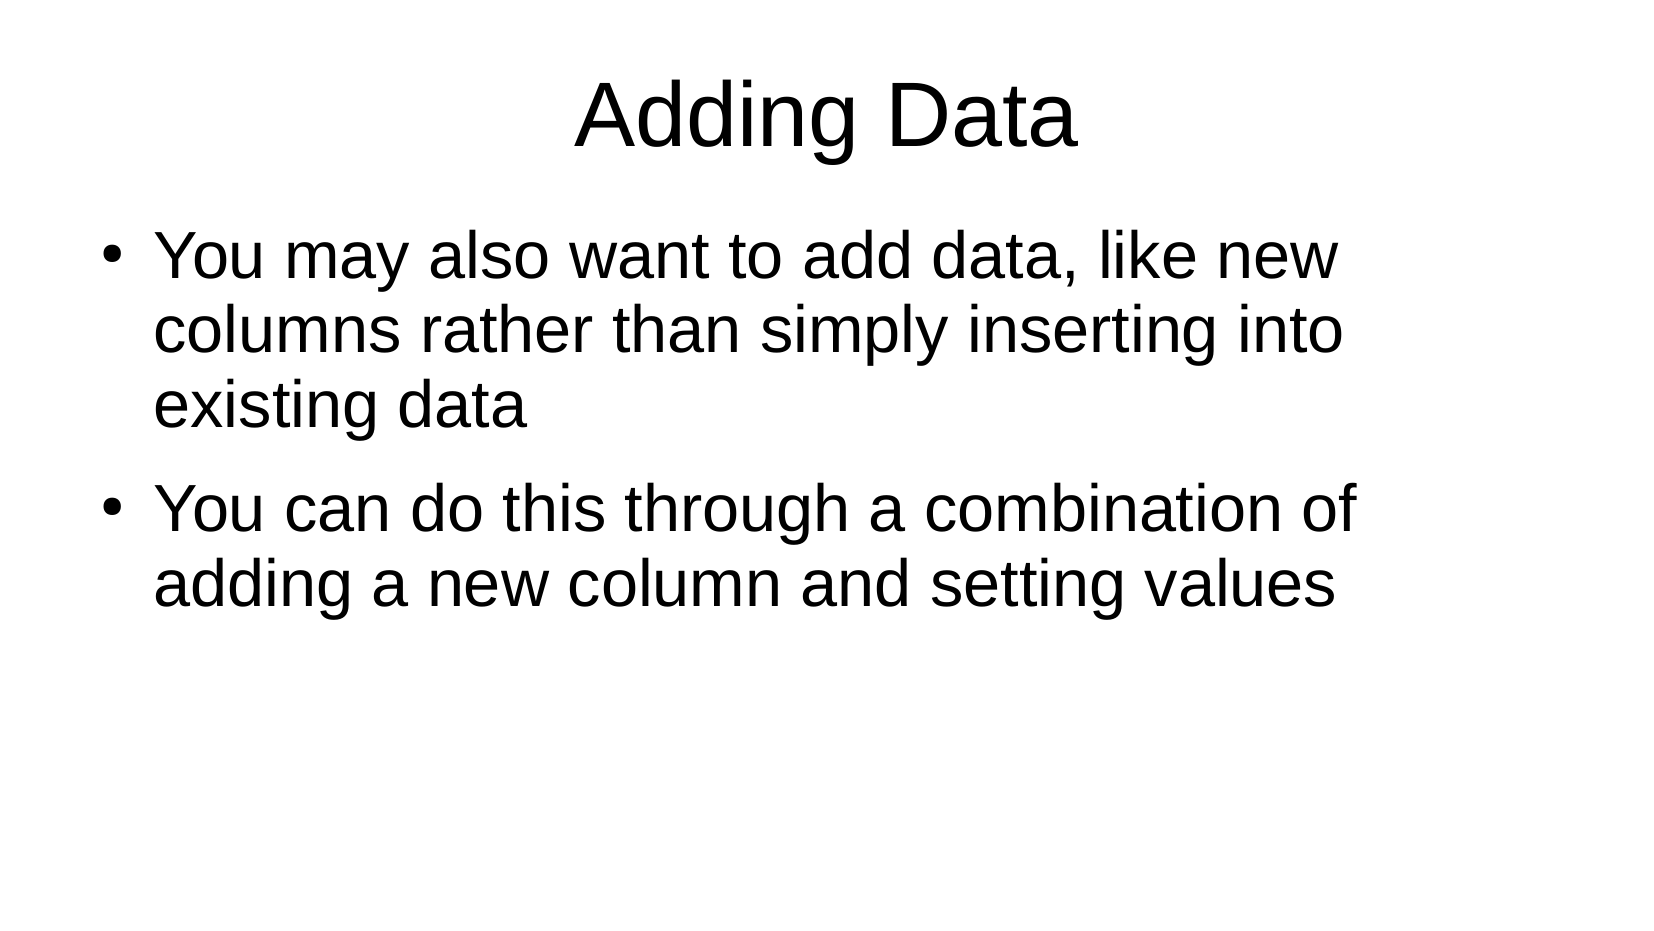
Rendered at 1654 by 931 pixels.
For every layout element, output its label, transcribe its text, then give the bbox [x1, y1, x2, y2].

list You may also want to add data, like new columns rather than simply inserting into existing data You can do this through a combination of adding a new column and setting values [82, 217, 1571, 758]
title Adding Data [82, 37, 1571, 193]
